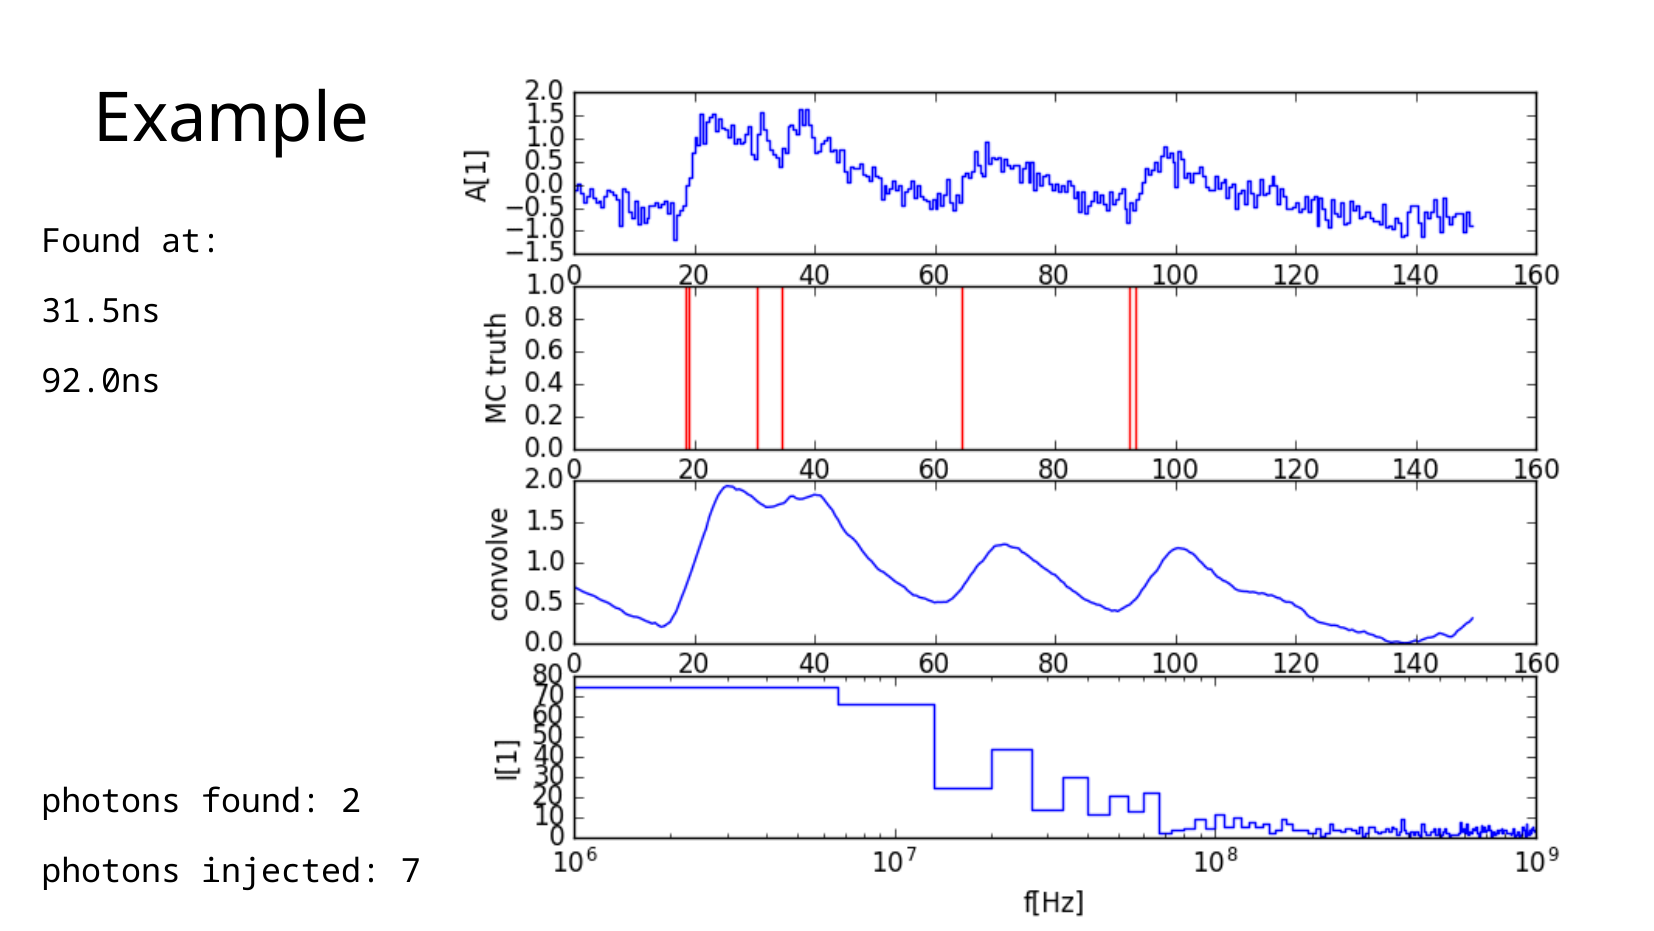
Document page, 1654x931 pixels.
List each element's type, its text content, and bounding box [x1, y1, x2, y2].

title Example [82, 37, 381, 193]
picture [419, 0, 1654, 931]
text_box Found at: 31.5ns 92.0ns photons found: 2 photons injected: 7 [26, 209, 446, 902]
